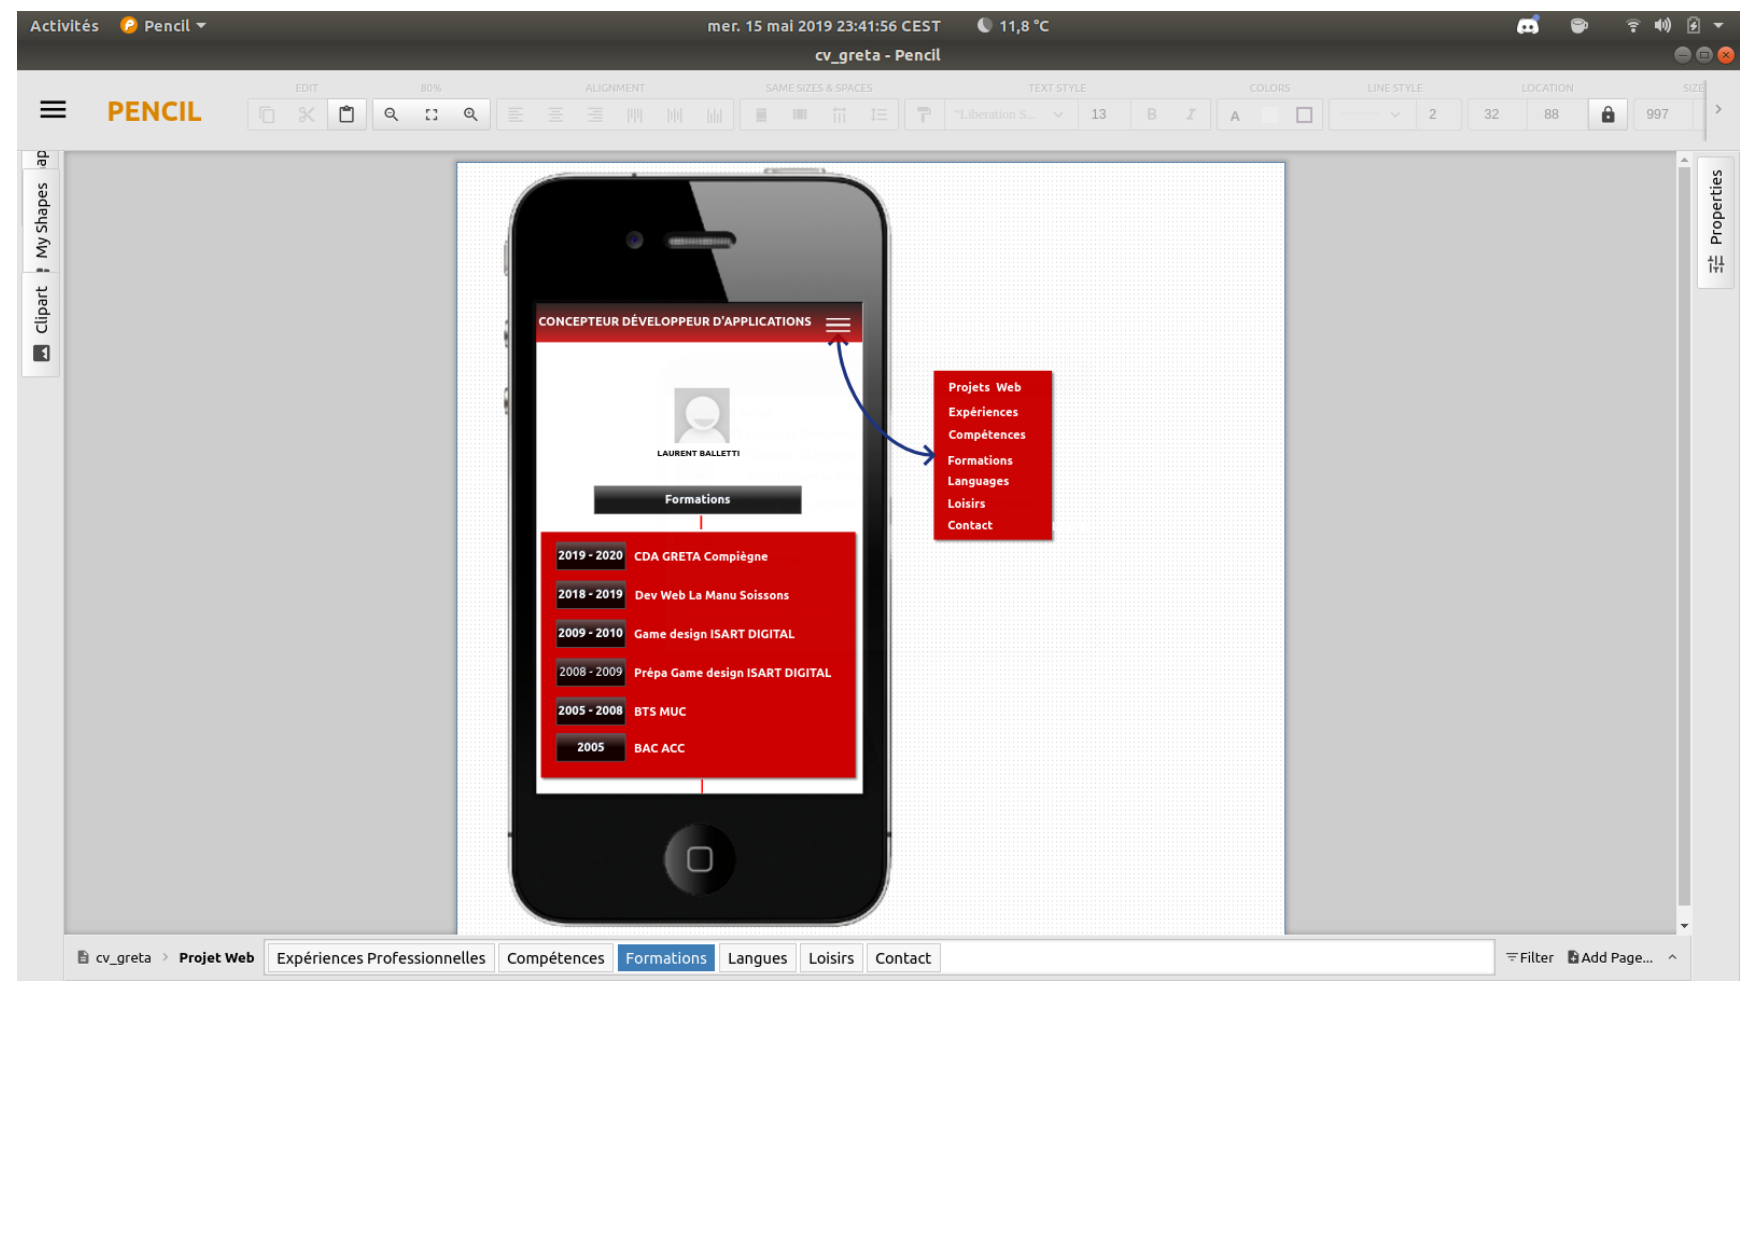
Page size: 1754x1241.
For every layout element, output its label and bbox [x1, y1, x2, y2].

picture [17, 11, 1740, 981]
